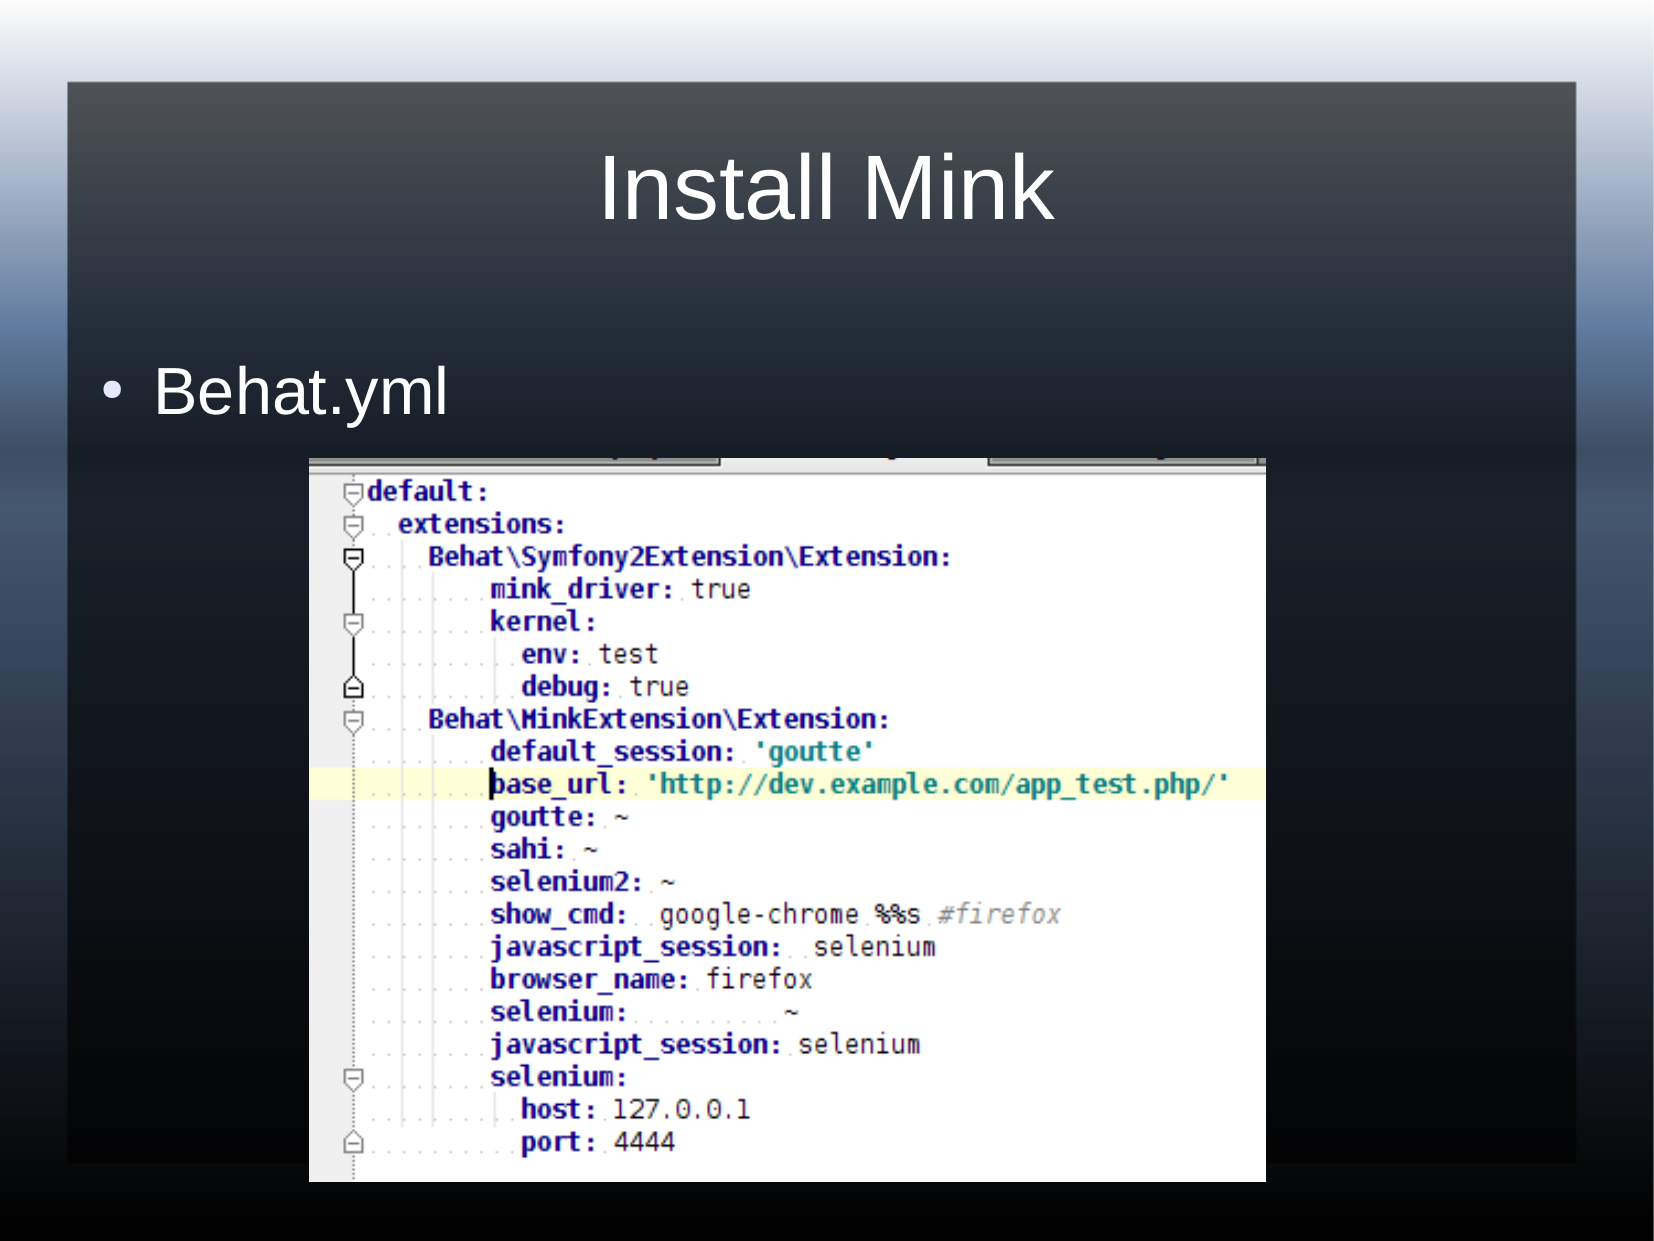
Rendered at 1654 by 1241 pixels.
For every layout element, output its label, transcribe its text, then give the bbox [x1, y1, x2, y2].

picture [0, 0, 1654, 1241]
list Behat.yml [82, 354, 1571, 1059]
title Install Mink [82, 84, 1571, 292]
